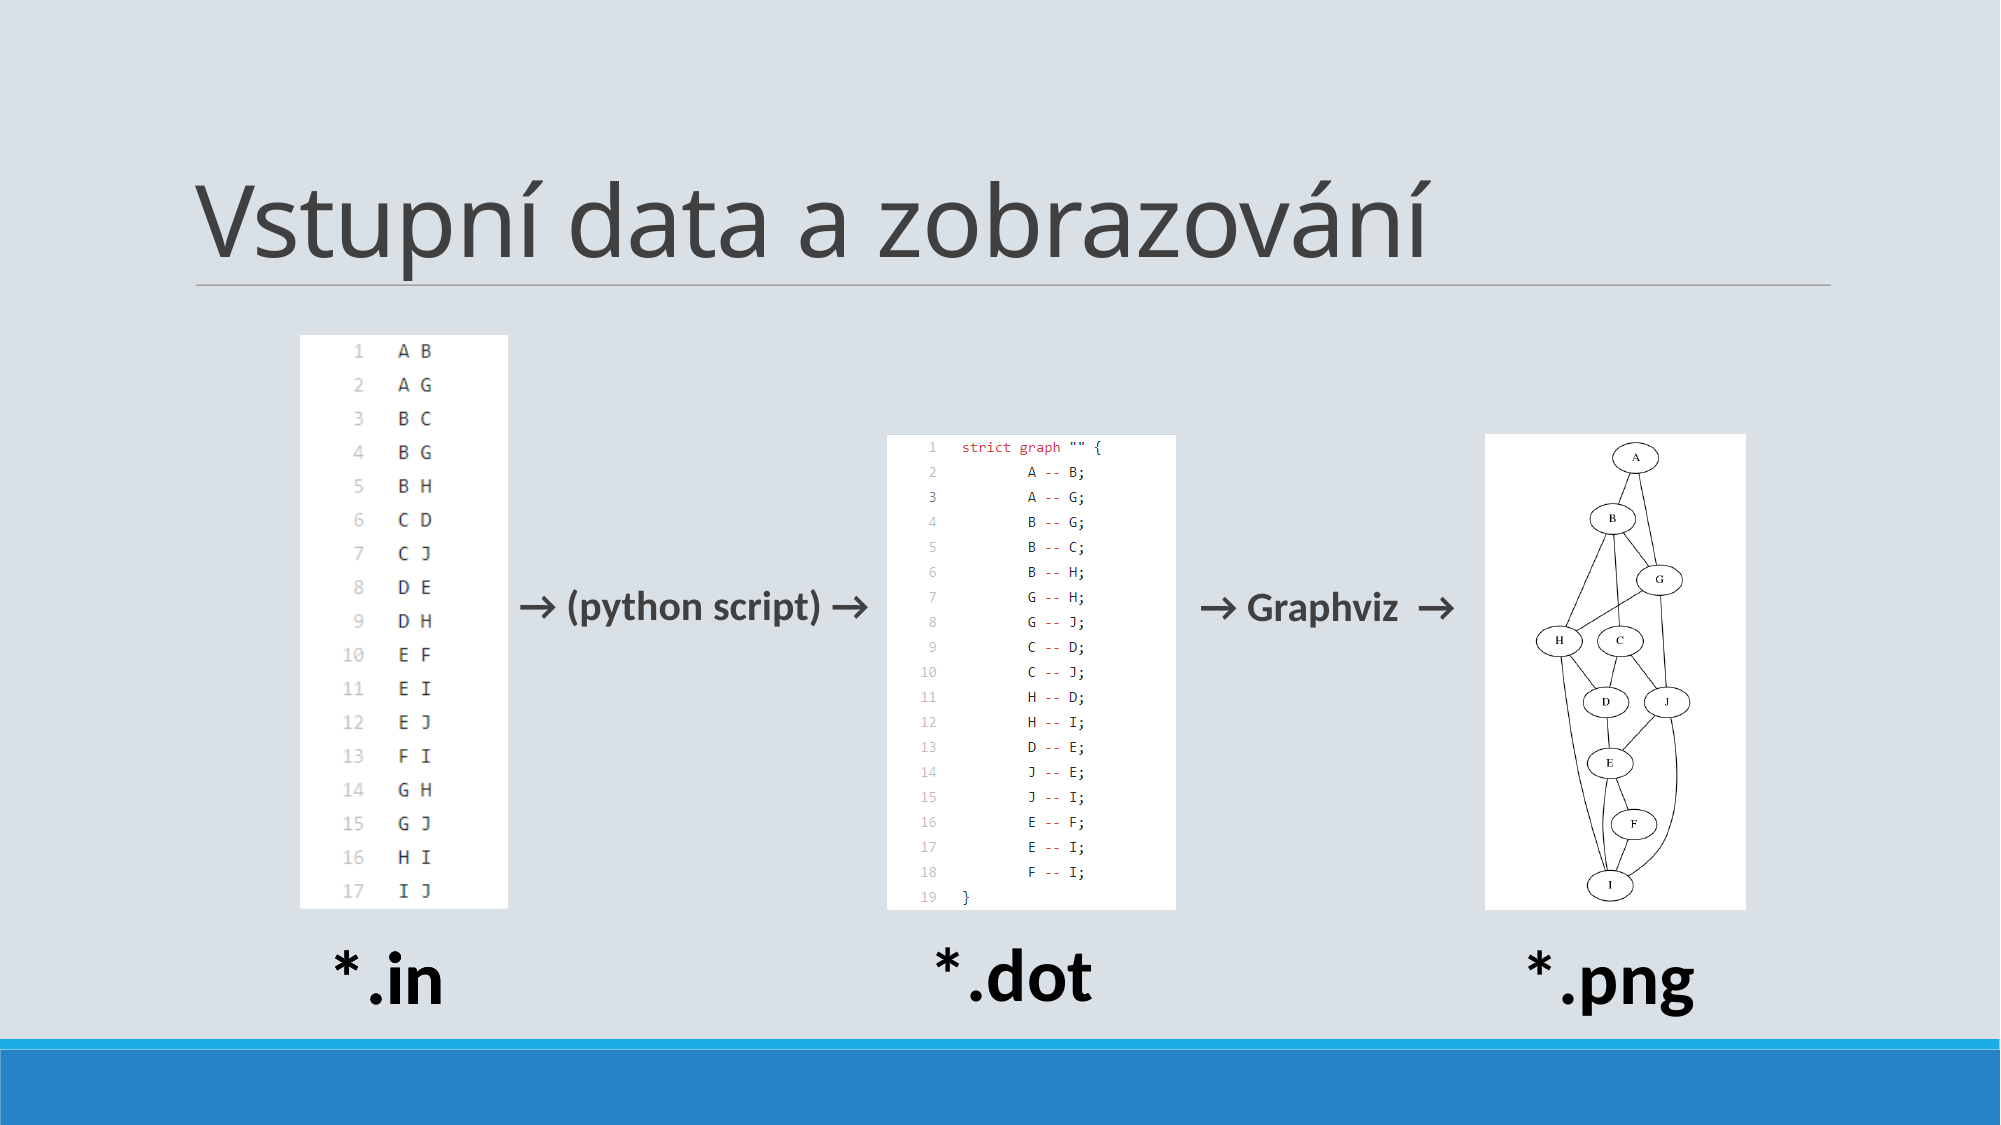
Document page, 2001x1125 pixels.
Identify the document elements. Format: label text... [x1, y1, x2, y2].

text_box → (python script) → [495, 581, 885, 646]
text_box → Graphviz → [1185, 583, 1486, 661]
picture [300, 335, 508, 910]
text_box *.in [314, 921, 460, 1027]
picture [887, 434, 1176, 910]
text_box *.png [1506, 921, 1710, 1027]
text_box *.dot [915, 919, 1109, 1025]
title Vstupní data a zobrazování [180, 47, 1831, 286]
picture [1485, 434, 1746, 910]
